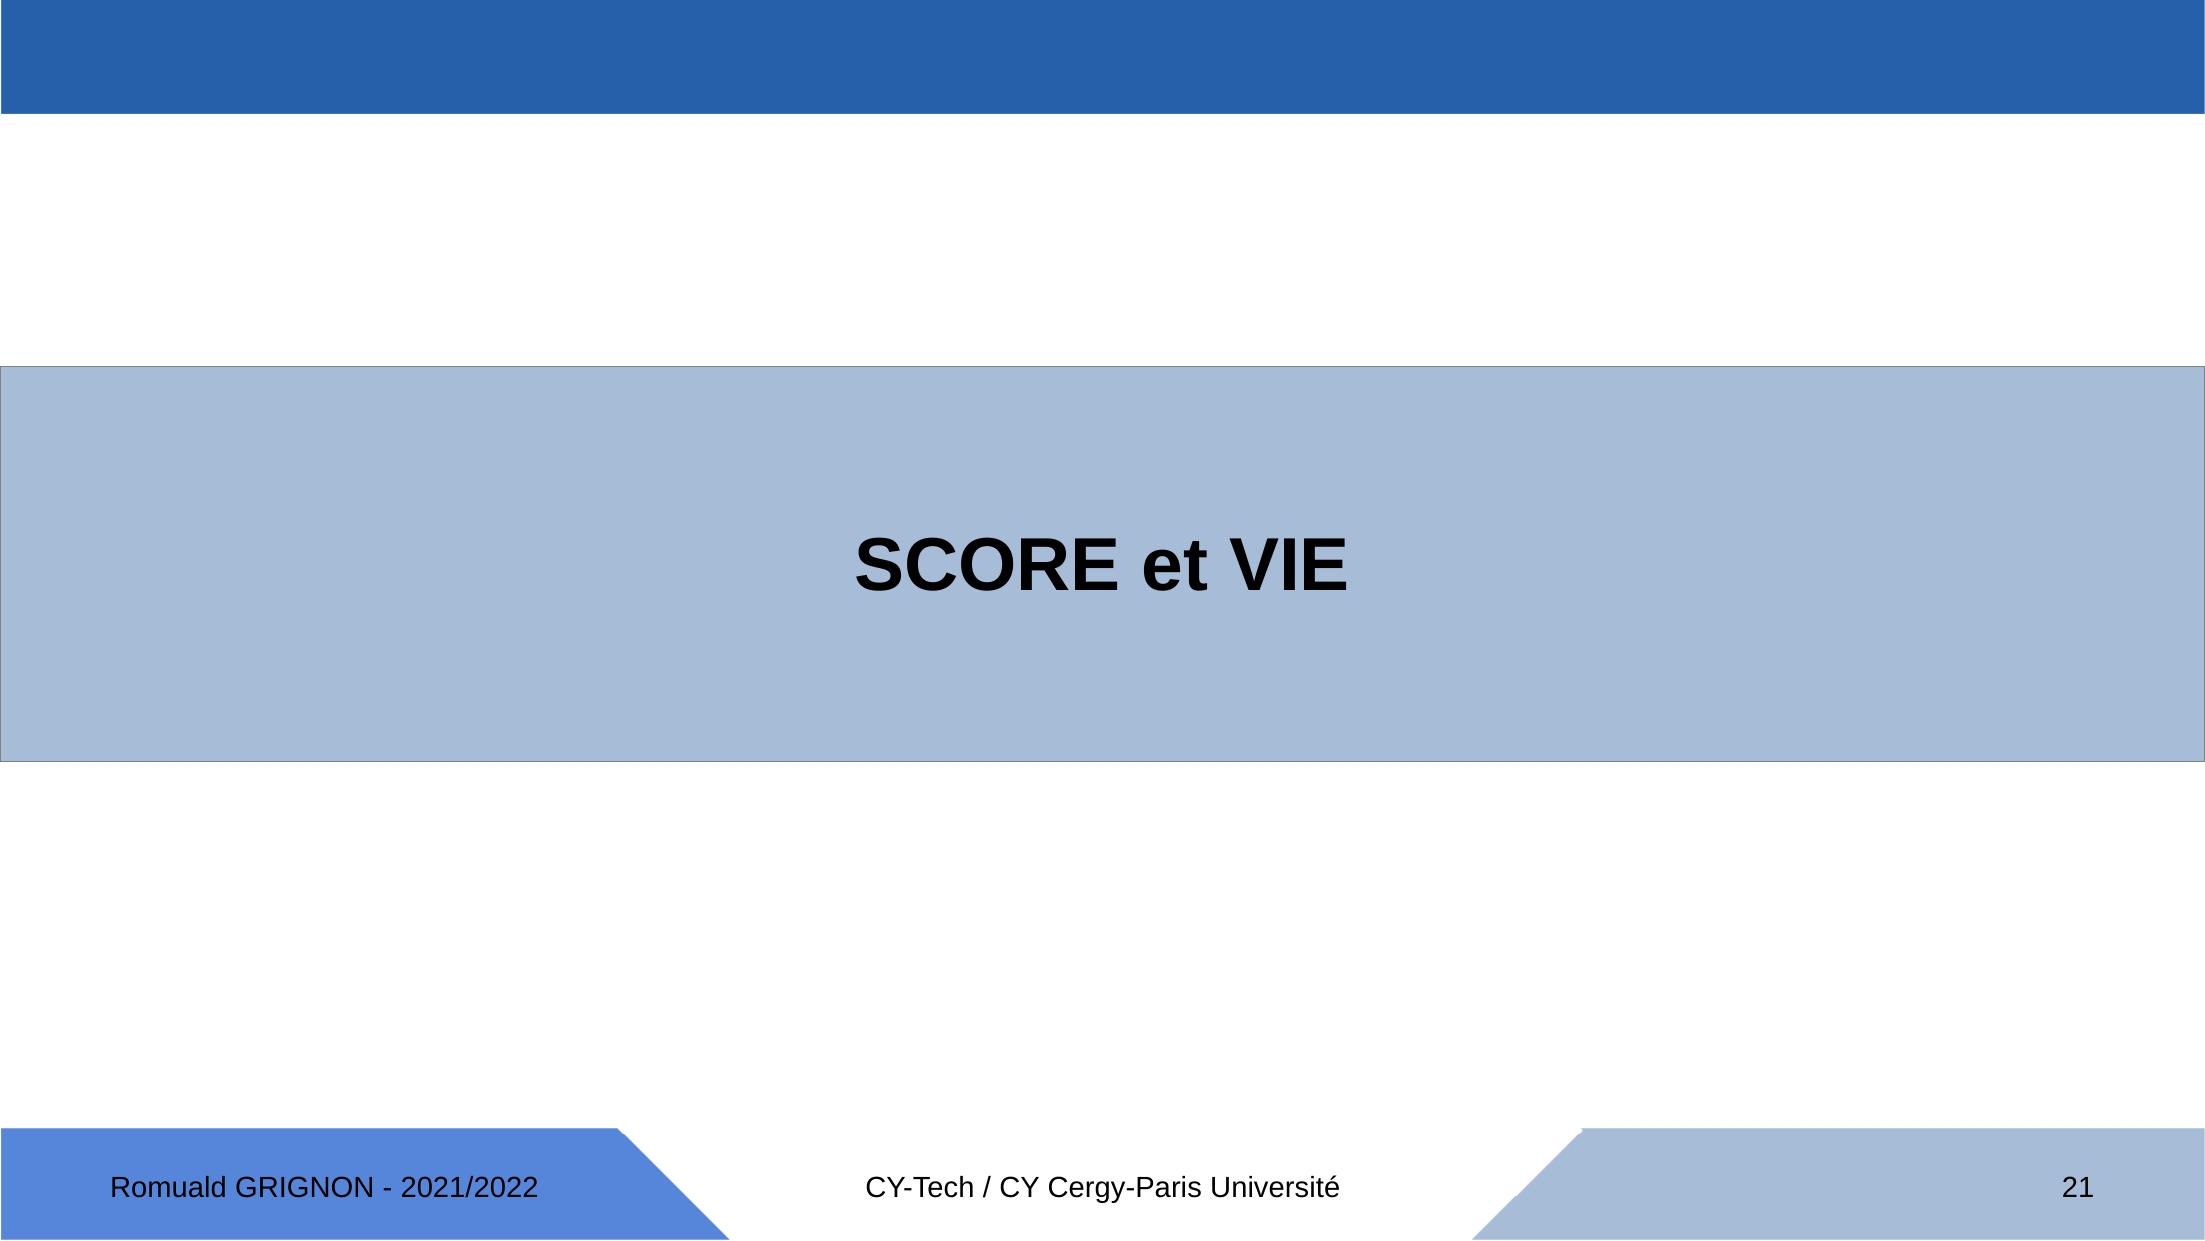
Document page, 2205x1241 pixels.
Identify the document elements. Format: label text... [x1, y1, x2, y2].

picture [0, 0, 2205, 366]
text_box SCORE et VIE [0, 366, 2205, 762]
picture [0, 762, 2205, 1241]
